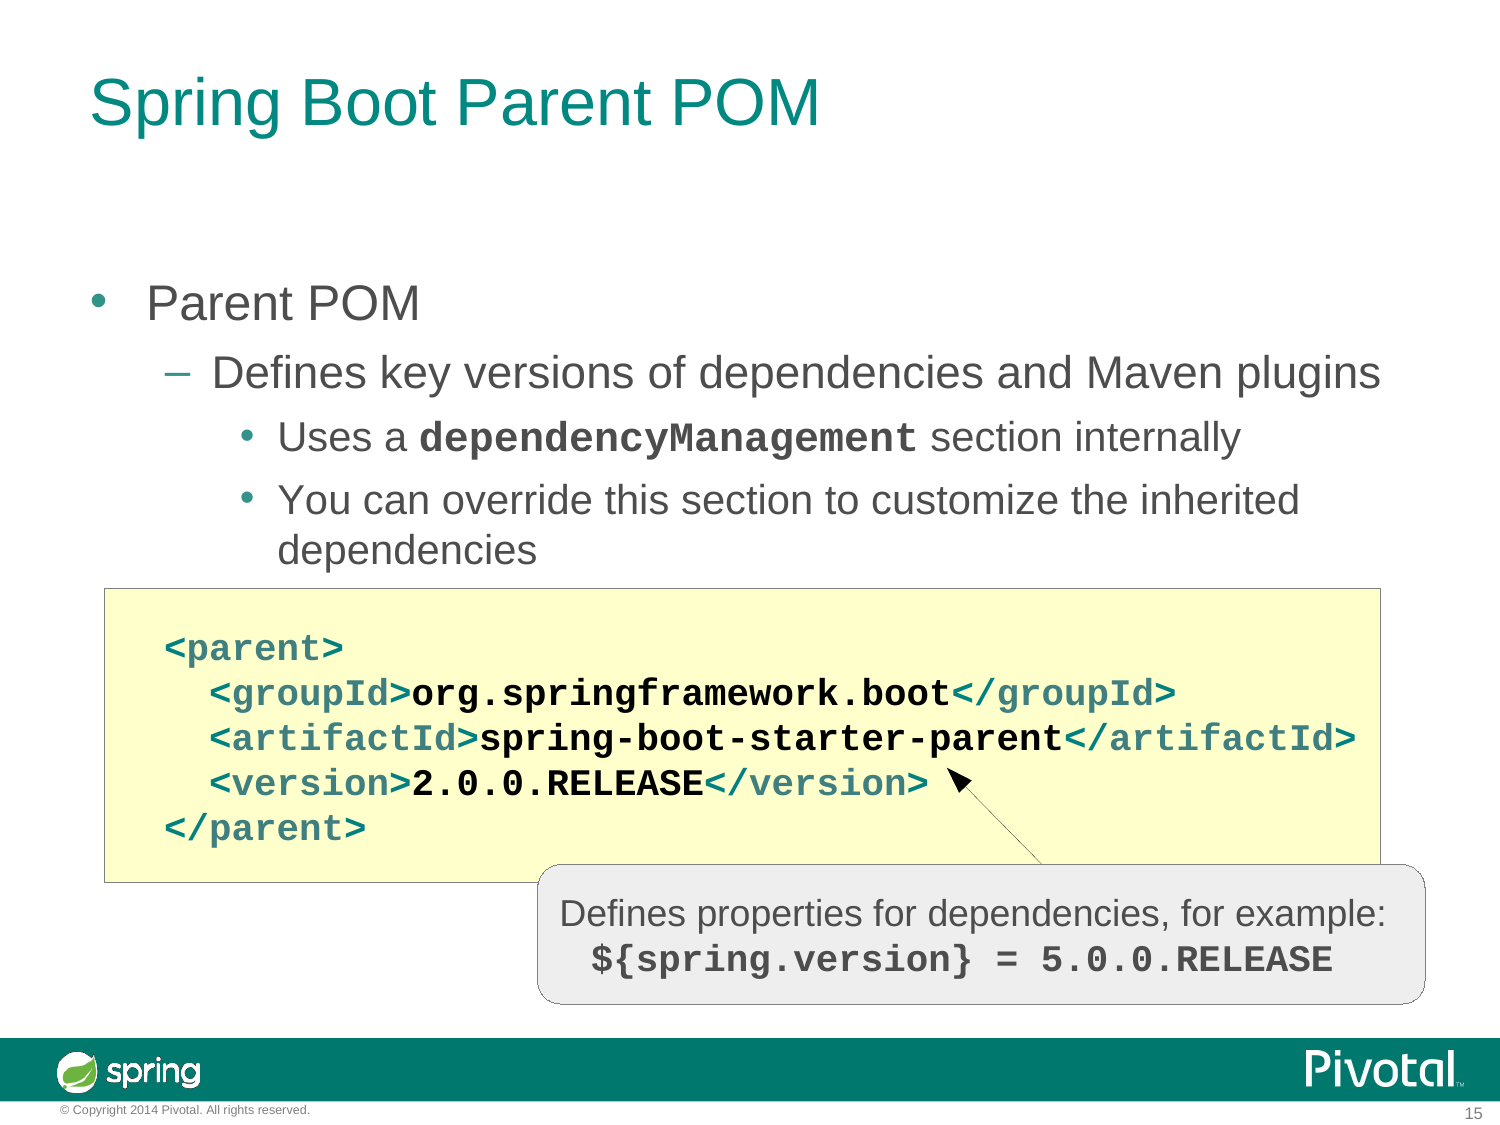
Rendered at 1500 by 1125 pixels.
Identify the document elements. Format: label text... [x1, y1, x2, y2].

list Parent POM Defines key versions of dependencies and Maven plugins Uses a dependencyManagement section internally You can override this section to customize the inherited dependencies [75, 262, 1426, 1016]
title Spring Boot Parent POM [75, 45, 1426, 233]
picture [32, 1041, 210, 1103]
text_box Defines properties for dependencies, for example: ${spring.version} = 5.0.0.RELEASE [537, 864, 1426, 1005]
text_box <parent> <groupId>org.springframework.boot</groupId> <artifactId>spring-boot-starter-parent</artifactId> <version>2.0.0.RELEASE</version> </parent> [104, 588, 1381, 883]
picture [1306, 1050, 1464, 1087]
